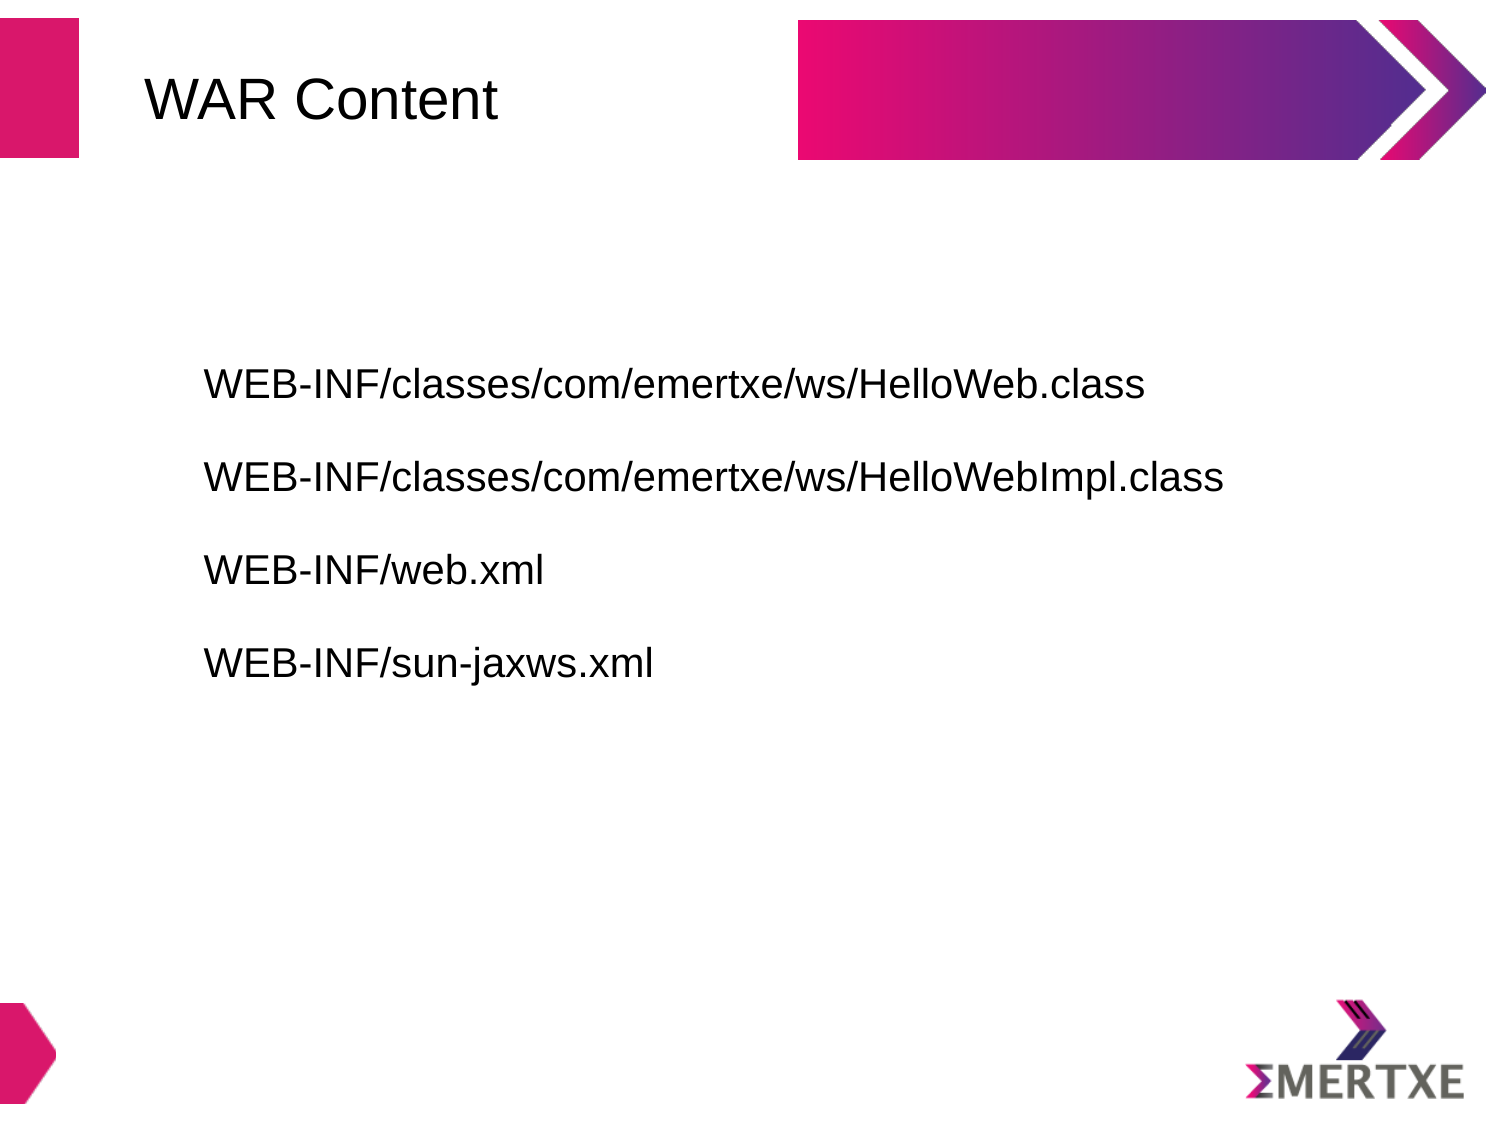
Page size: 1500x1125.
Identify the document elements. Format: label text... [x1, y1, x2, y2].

picture [1245, 996, 1465, 1099]
picture [798, 20, 1486, 160]
text_box WAR Content [129, 59, 709, 140]
text_box WEB-INF/classes/com/emertxe/ws/HelloWeb.class WEB-INF/classes/com/emertxe/ws/HelloWebImpl.class WEB-INF/web.xml WEB-INF/sun-jaxws.xml [188, 307, 1347, 686]
